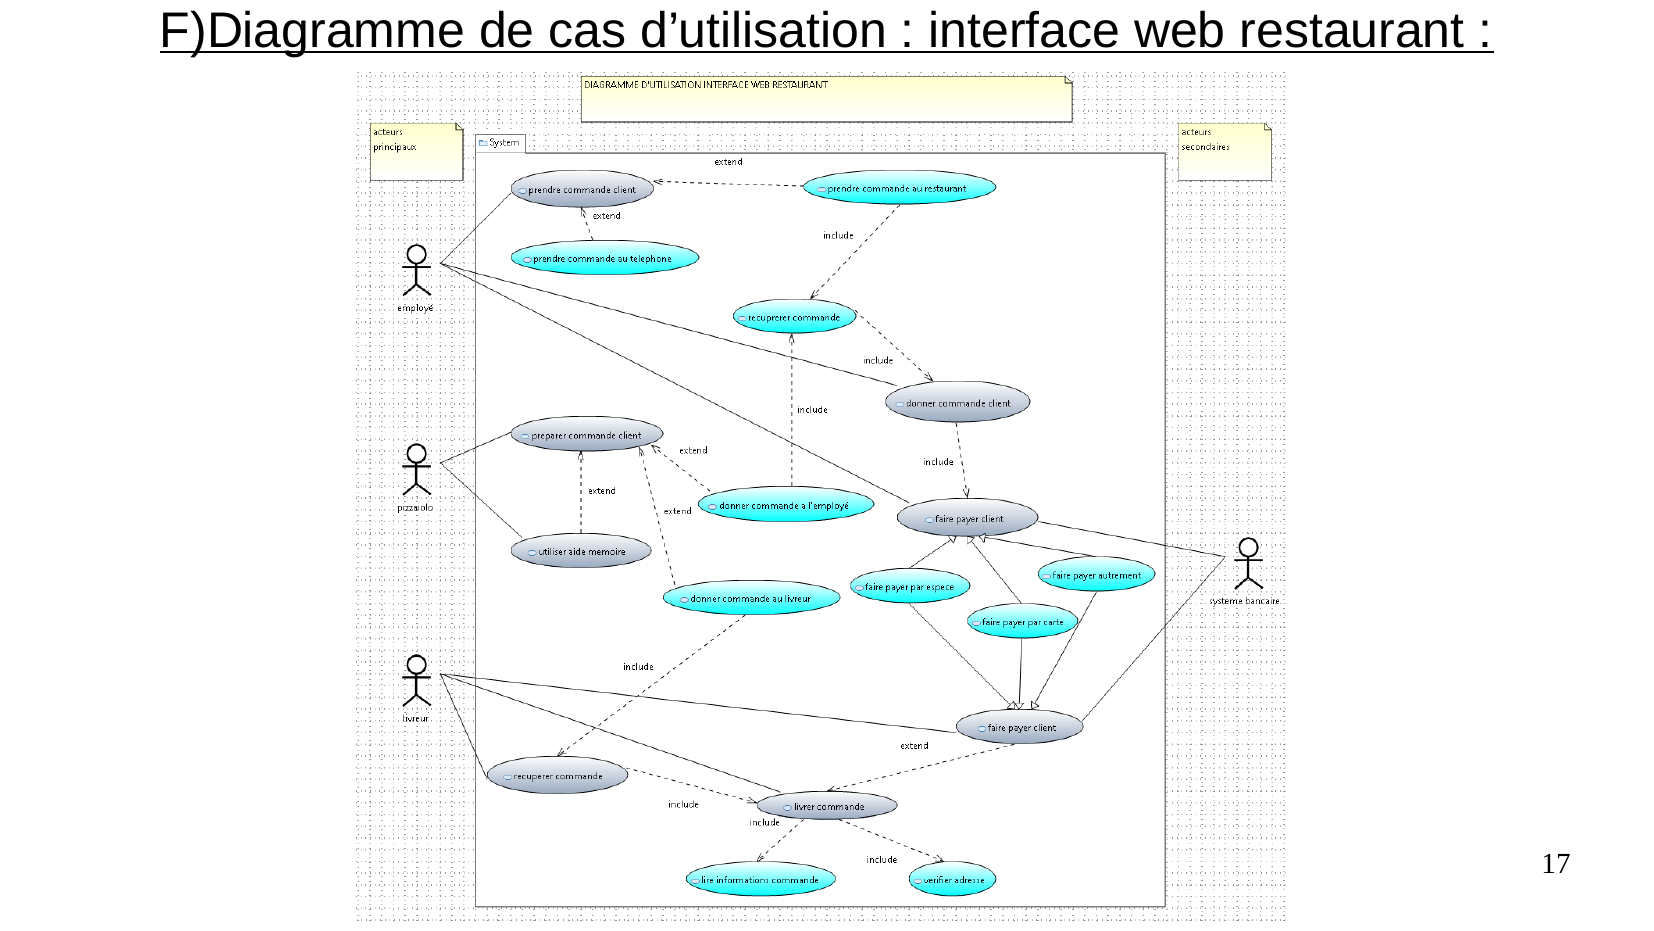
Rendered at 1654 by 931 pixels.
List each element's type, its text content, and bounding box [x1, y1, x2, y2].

picture [354, 70, 1289, 922]
title F)Diagramme de cas d’utilisation : interface web restaurant : [82, 0, 1571, 109]
